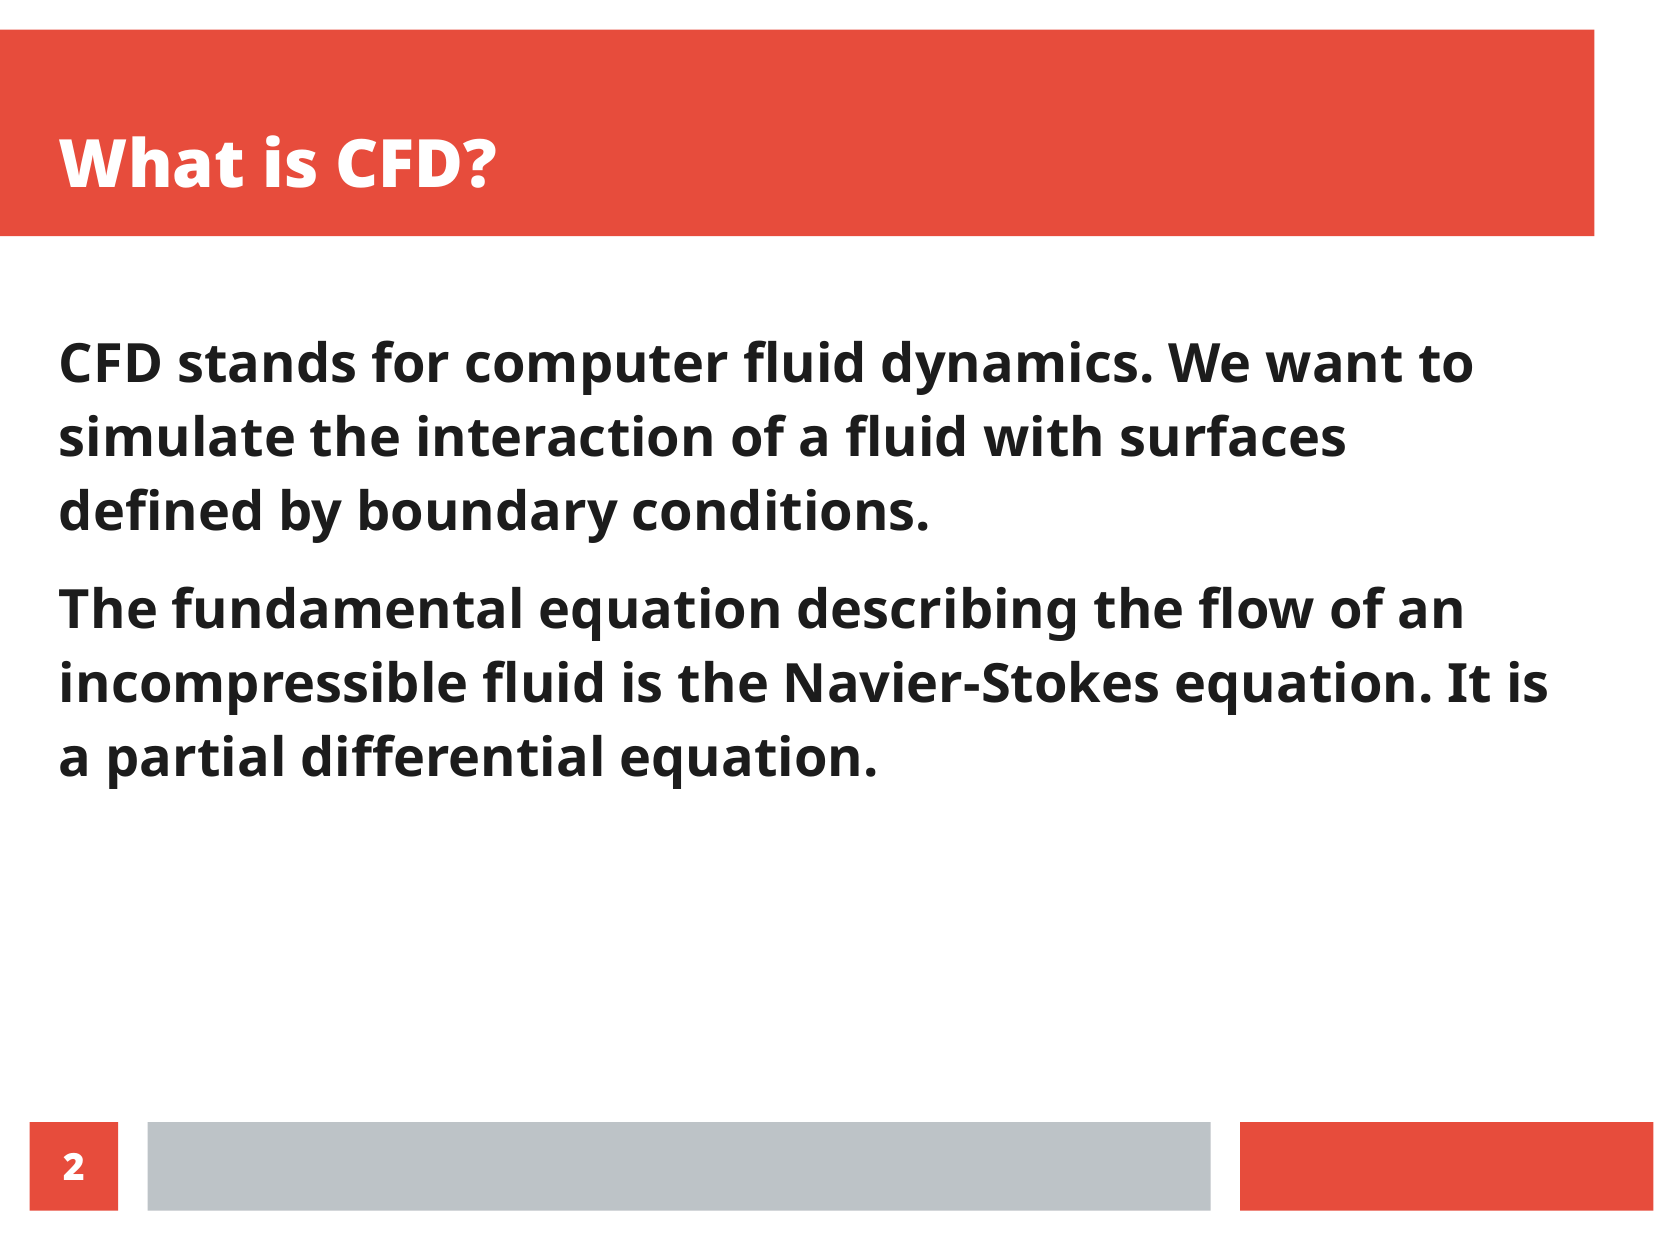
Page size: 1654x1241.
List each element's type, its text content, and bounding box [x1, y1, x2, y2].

title What is CFD? [59, 59, 1595, 207]
list CFD stands for computer fluid dynamics. We want to simulate the interaction of a fluid with surfaces defined by boundary conditions. The fundamental equation describing the flow of an incompressible fluid is the Navier-Stokes equation. It is a partial differential equation. [59, 324, 1565, 1093]
